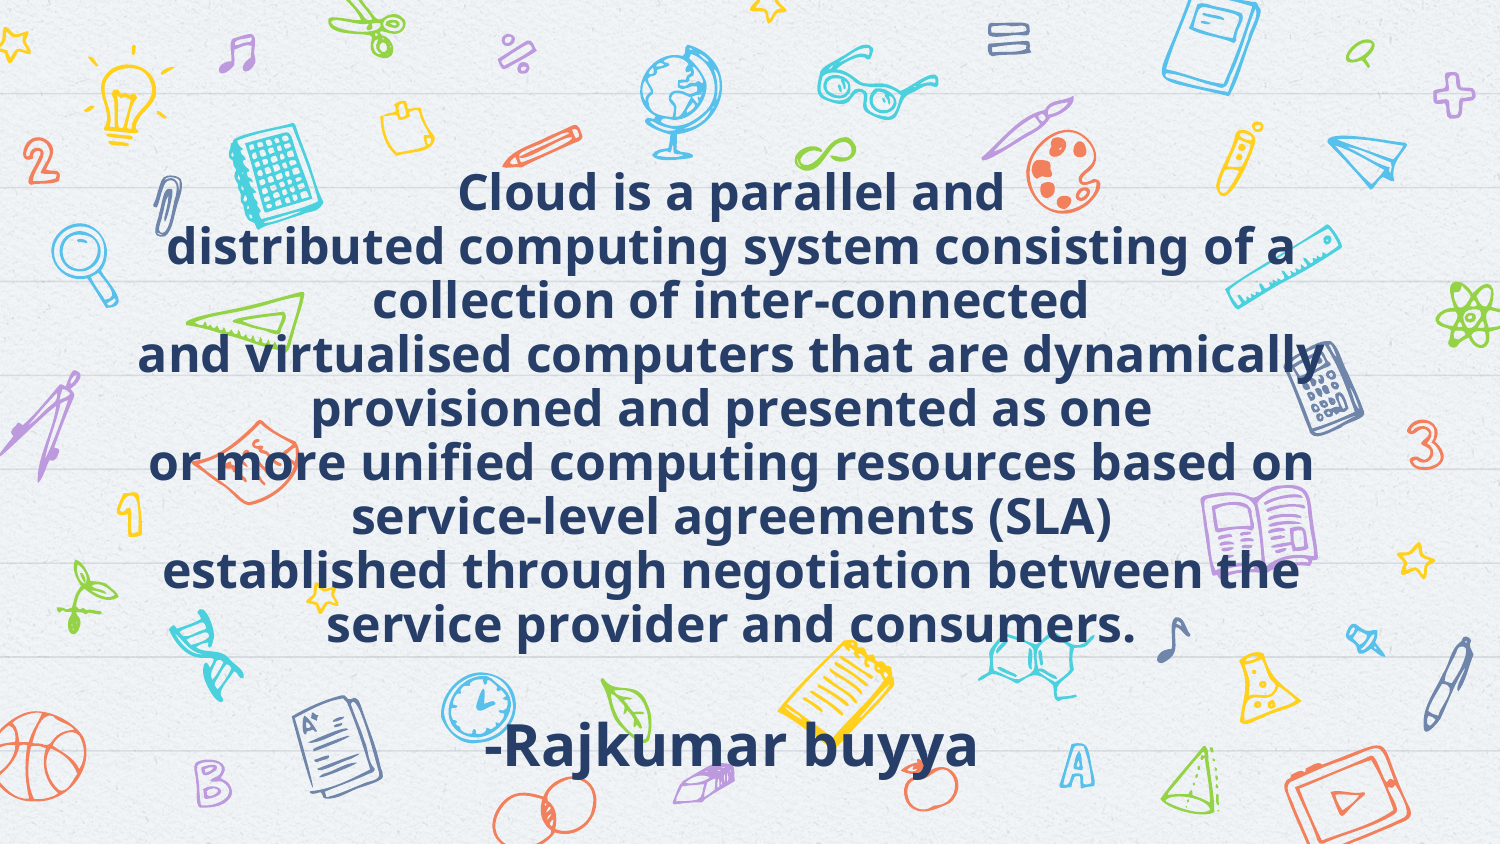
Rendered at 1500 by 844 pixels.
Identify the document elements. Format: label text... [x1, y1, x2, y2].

title Cloud is a parallel and distributed computing system consisting of a collection of inter-connected and virtualised computers that are dynamically provisioned and presented as one or more unified computing resources based on service-level agreements (SLA) established through negotiation between the service provider and consumers. -Rajkumar buyya [75, 110, 1388, 780]
